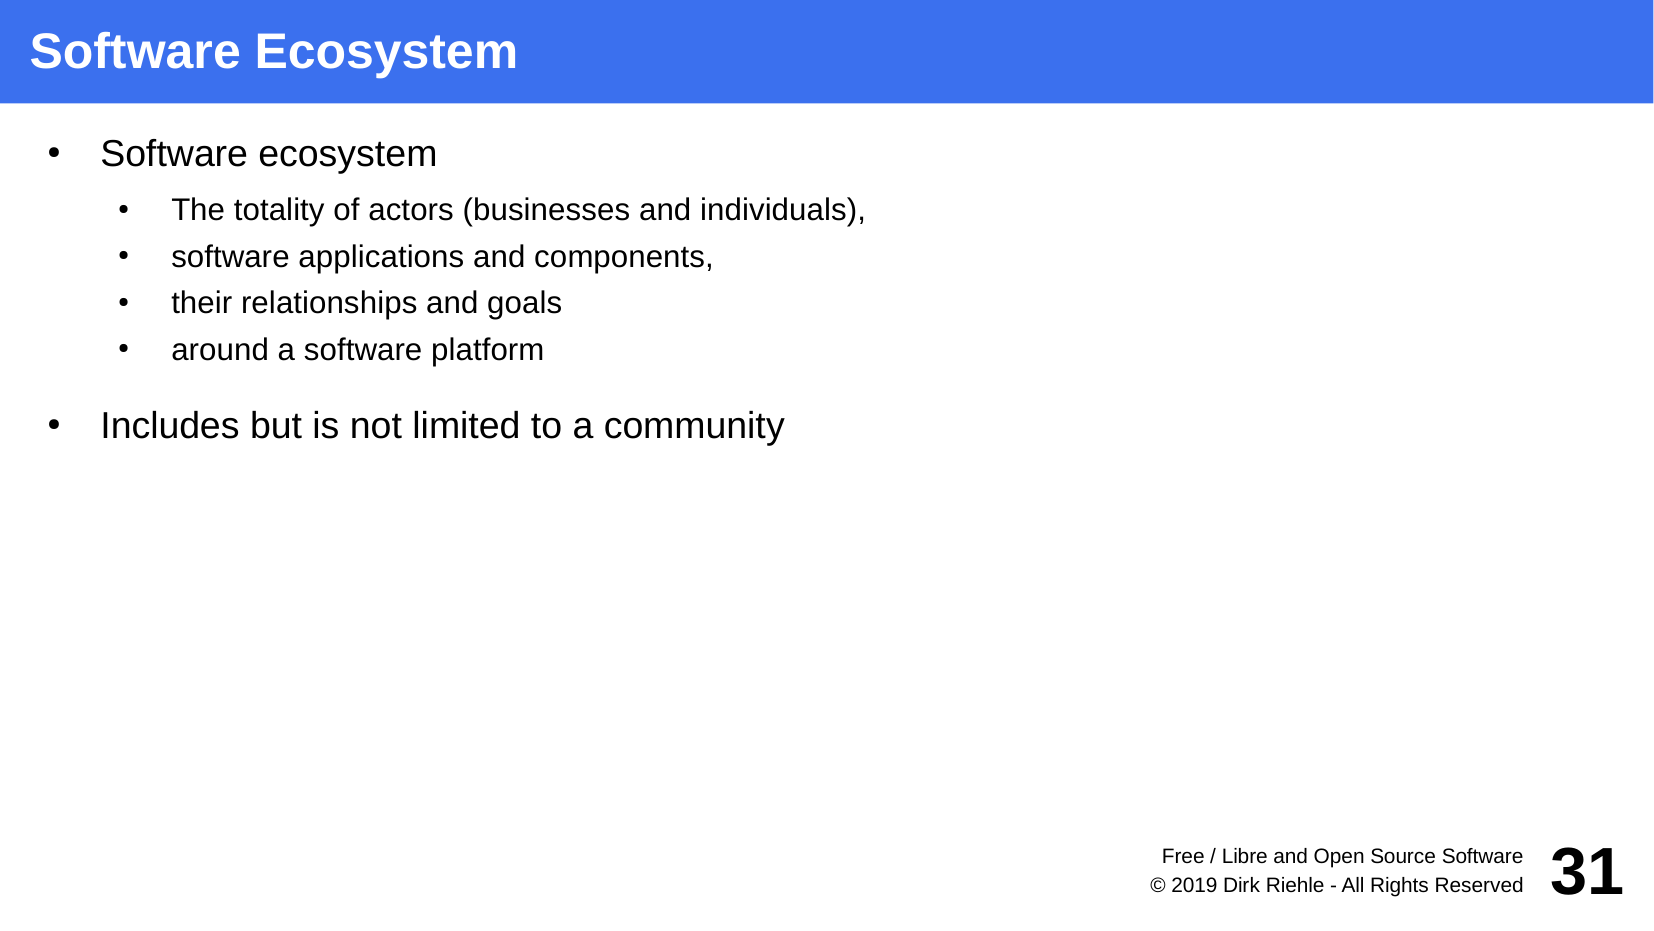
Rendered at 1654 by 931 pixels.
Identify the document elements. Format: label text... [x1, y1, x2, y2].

title Software Ecosystem [0, 0, 1654, 104]
list Software ecosystem The totality of actors (businesses and individuals), software applications and components, their relationships and goals around a software platform Includes but is not limited to a community [29, 132, 1625, 813]
